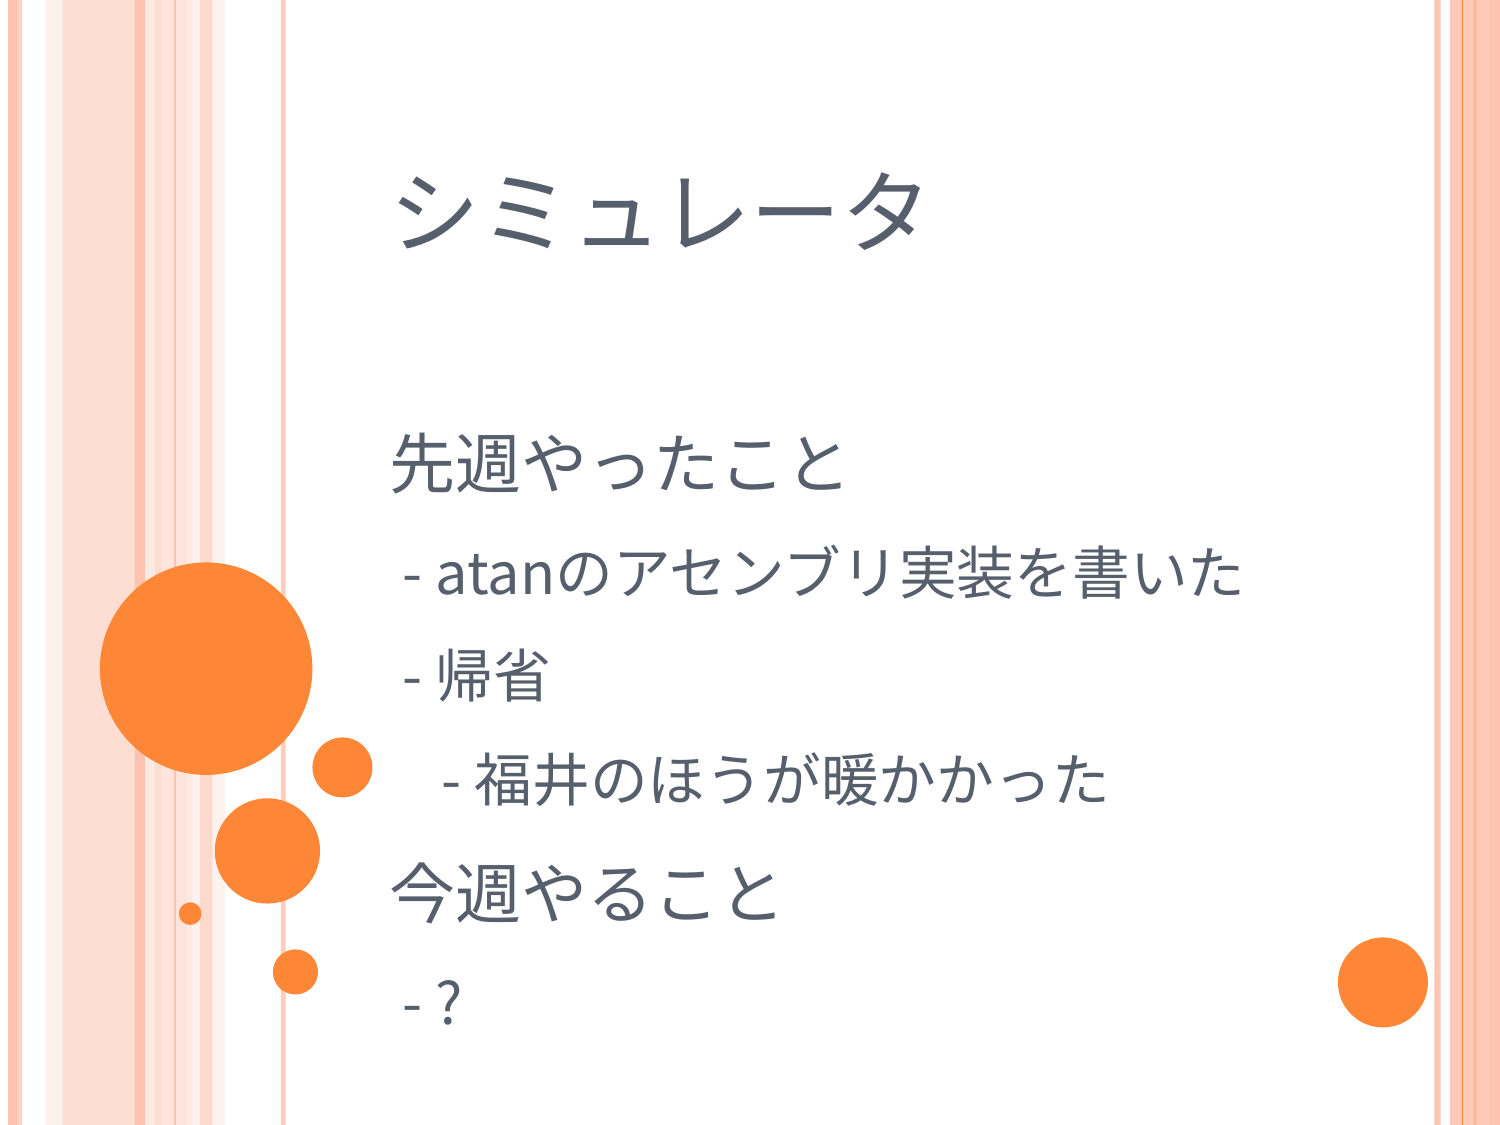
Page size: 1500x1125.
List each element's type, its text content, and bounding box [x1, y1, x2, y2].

title シミュレータ 先週やったこと - atanのアセンブリ実装を書いた - 帰省 - 福井のほうが暖かかった 今週やること - ? [375, 90, 1388, 1047]
